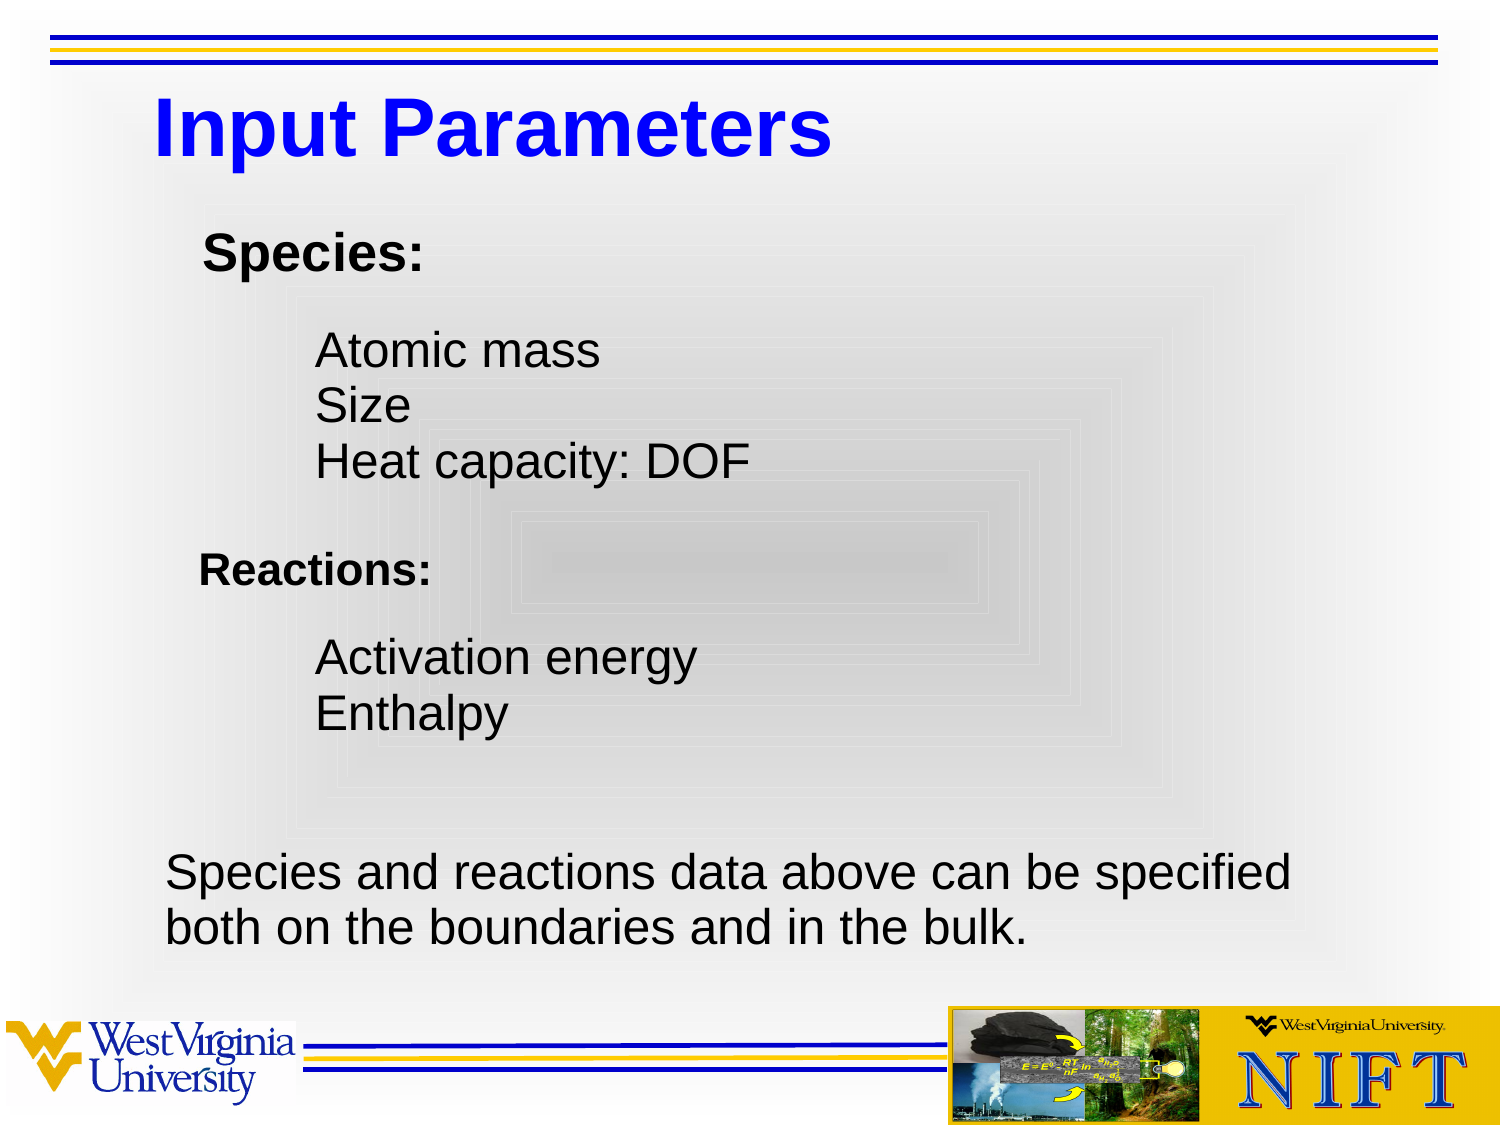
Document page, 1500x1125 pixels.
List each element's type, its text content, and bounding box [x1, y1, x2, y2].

text_box Species and reactions data above can be specified both on the boundaries and in the bulk. [150, 836, 1313, 979]
picture [948, 1006, 1500, 1125]
text_box Reactions: [183, 536, 461, 603]
text_box Activation energy Enthalpy [300, 621, 745, 749]
text_box Input Parameters [139, 74, 1230, 187]
text_box Species: [187, 215, 901, 324]
text_box Atomic mass Size Heat capacity: DOF [300, 314, 811, 497]
